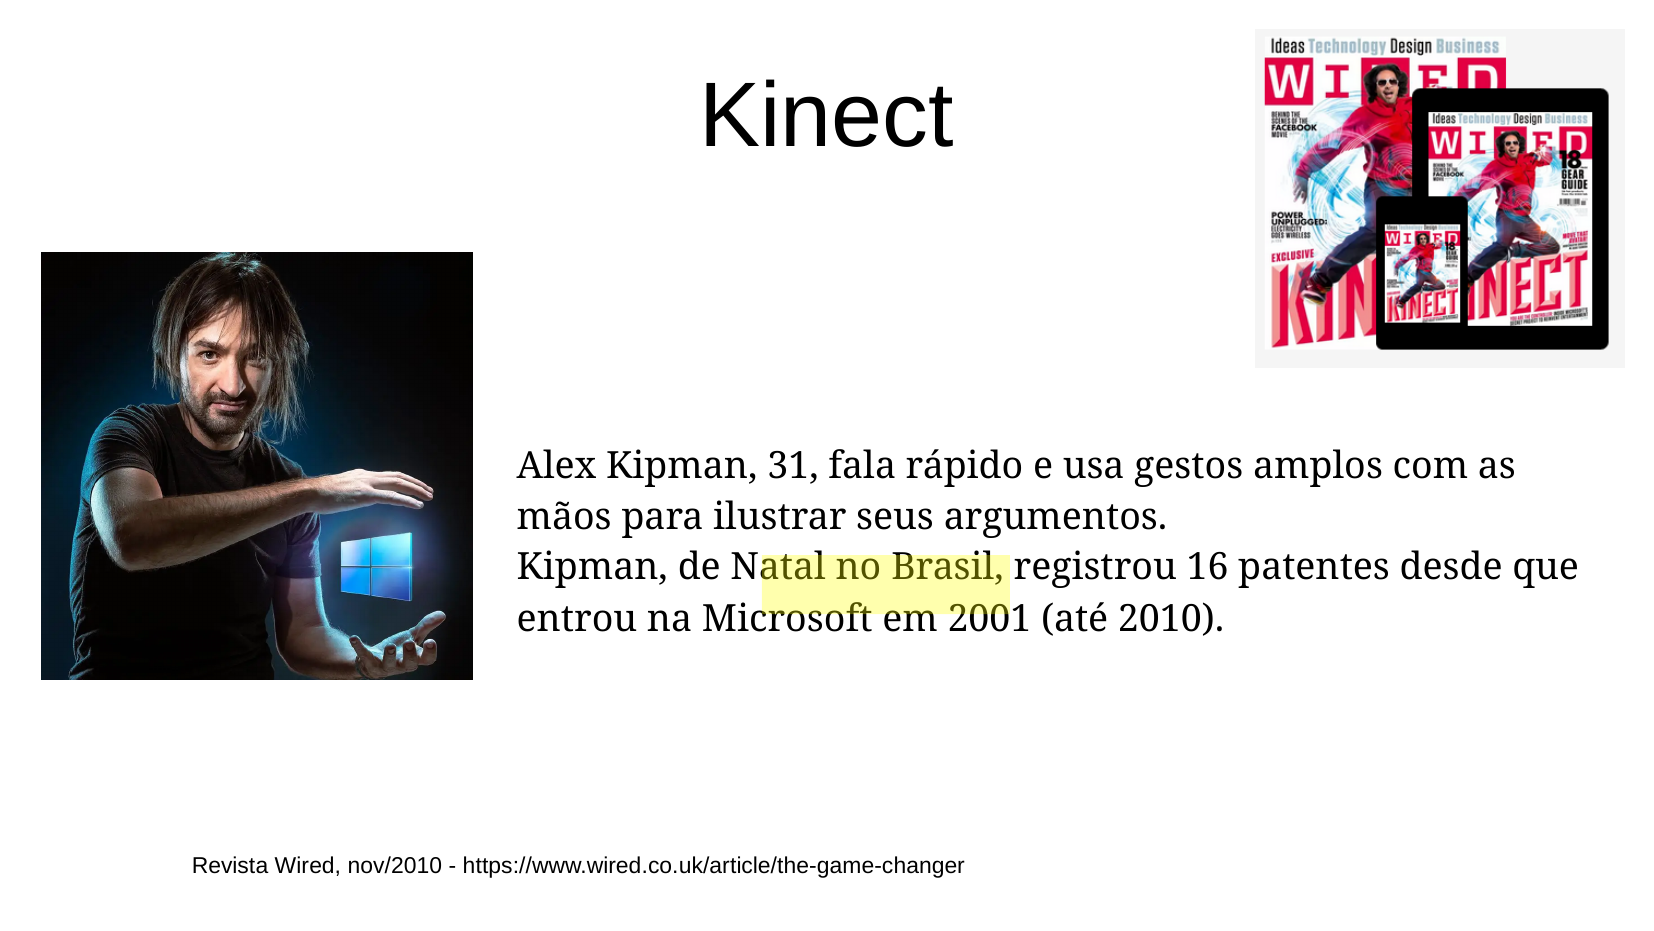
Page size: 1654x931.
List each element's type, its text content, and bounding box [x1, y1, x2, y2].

text_box [761, 555, 1010, 615]
text_box Revista Wired, nov/2010 - https://www.wired.co.uk/article/the-game-changer [177, 845, 981, 886]
title Kinect [82, 37, 1255, 193]
picture [41, 252, 473, 680]
picture [1255, 29, 1625, 368]
text_box Alex Kipman, 31, fala rápido e usa gestos amplos com as mãos para ilustrar seus argumentos. Kipman, de Natal no Brasil, registrou 16 patentes desde que entrou na Microsoft em 2001 (até 2010). [501, 430, 1625, 650]
